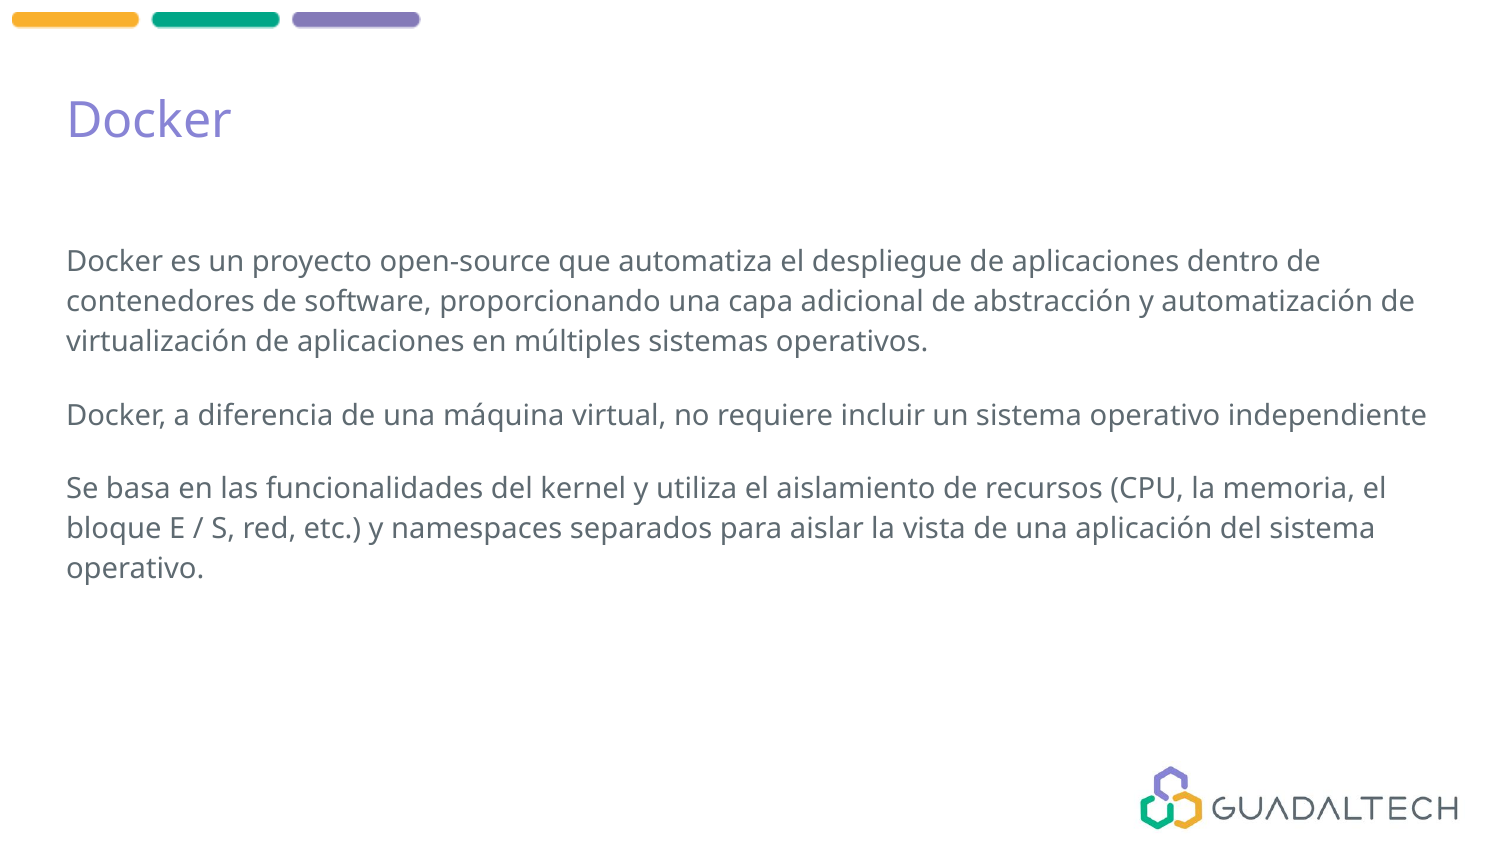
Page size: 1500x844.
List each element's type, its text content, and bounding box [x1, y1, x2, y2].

title Docker [51, 72, 1449, 167]
picture [12, 12, 421, 29]
picture [1124, 761, 1473, 834]
list Docker es un proyecto open-source que automatiza el despliegue de aplicaciones dentro de contenedores de software, proporcionando una capa adicional de abstracción y automatización de virtualización de aplicaciones en múltiples sistemas operativos. Docker, a diferencia de una máquina virtual, no requiere incluir un sistema operativo independiente Se basa en las funcionalidades del kernel y utiliza el aislamiento de recursos (CPU, la memoria, el bloque E / S, red, etc.) y namespaces separados para aislar la vista de una aplicación del sistema operativo. [51, 221, 1449, 783]
